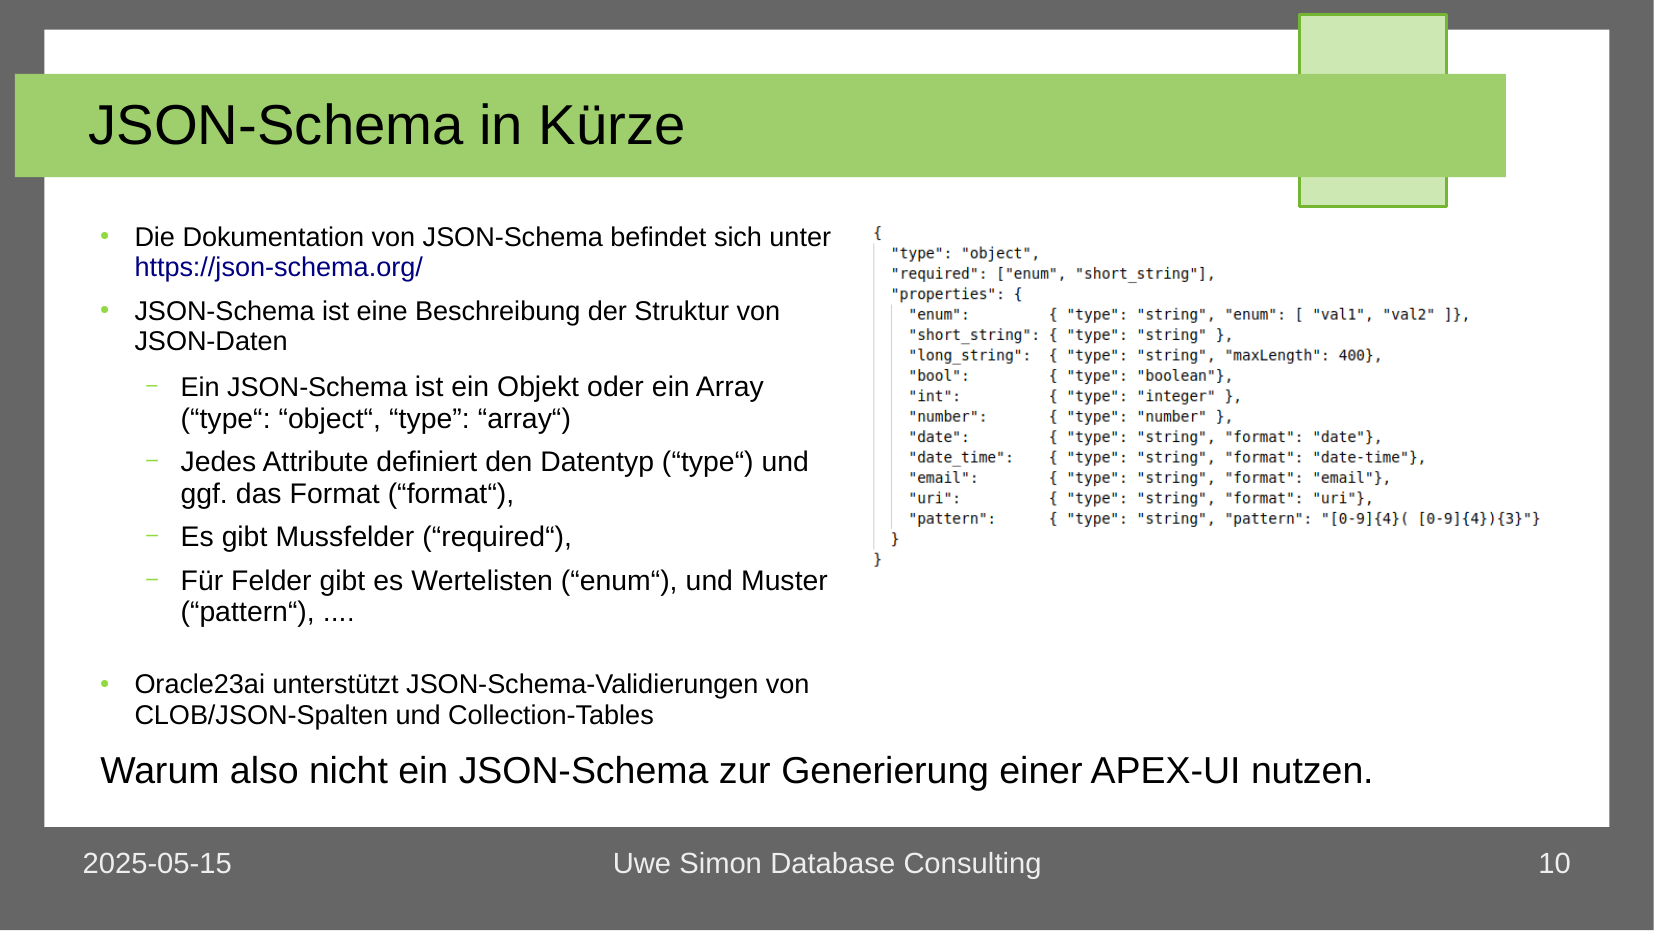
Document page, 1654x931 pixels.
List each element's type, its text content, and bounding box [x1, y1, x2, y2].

list Warum also nicht ein JSON-Schema zur Generierung einer APEX-UI nutzen. [29, 749, 1520, 812]
list Die Dokumentation von JSON-Schema befindet sich unter https://json-schema.org/ JSON-Schema ist eine Beschreibung der Struktur von JSON-Daten Ein JSON-Schema ist ein Objekt oder ein Array (“type“: “object“, “type”: “array“) Jedes Attribute definiert den Datentyp (“type“) und ggf. das Format (“format“), Es gibt Mussfelder (“required“), Für Felder gibt es Wertelisten (“enum“), und Muster (“pattern“), .... Oracle23ai unterstützt JSON-Schema-Validierungen von CLOB/JSON-Spalten und Collection-Tables [88, 221, 844, 737]
picture [867, 224, 1566, 585]
title JSON-Schema in Kürze [88, 73, 1506, 178]
